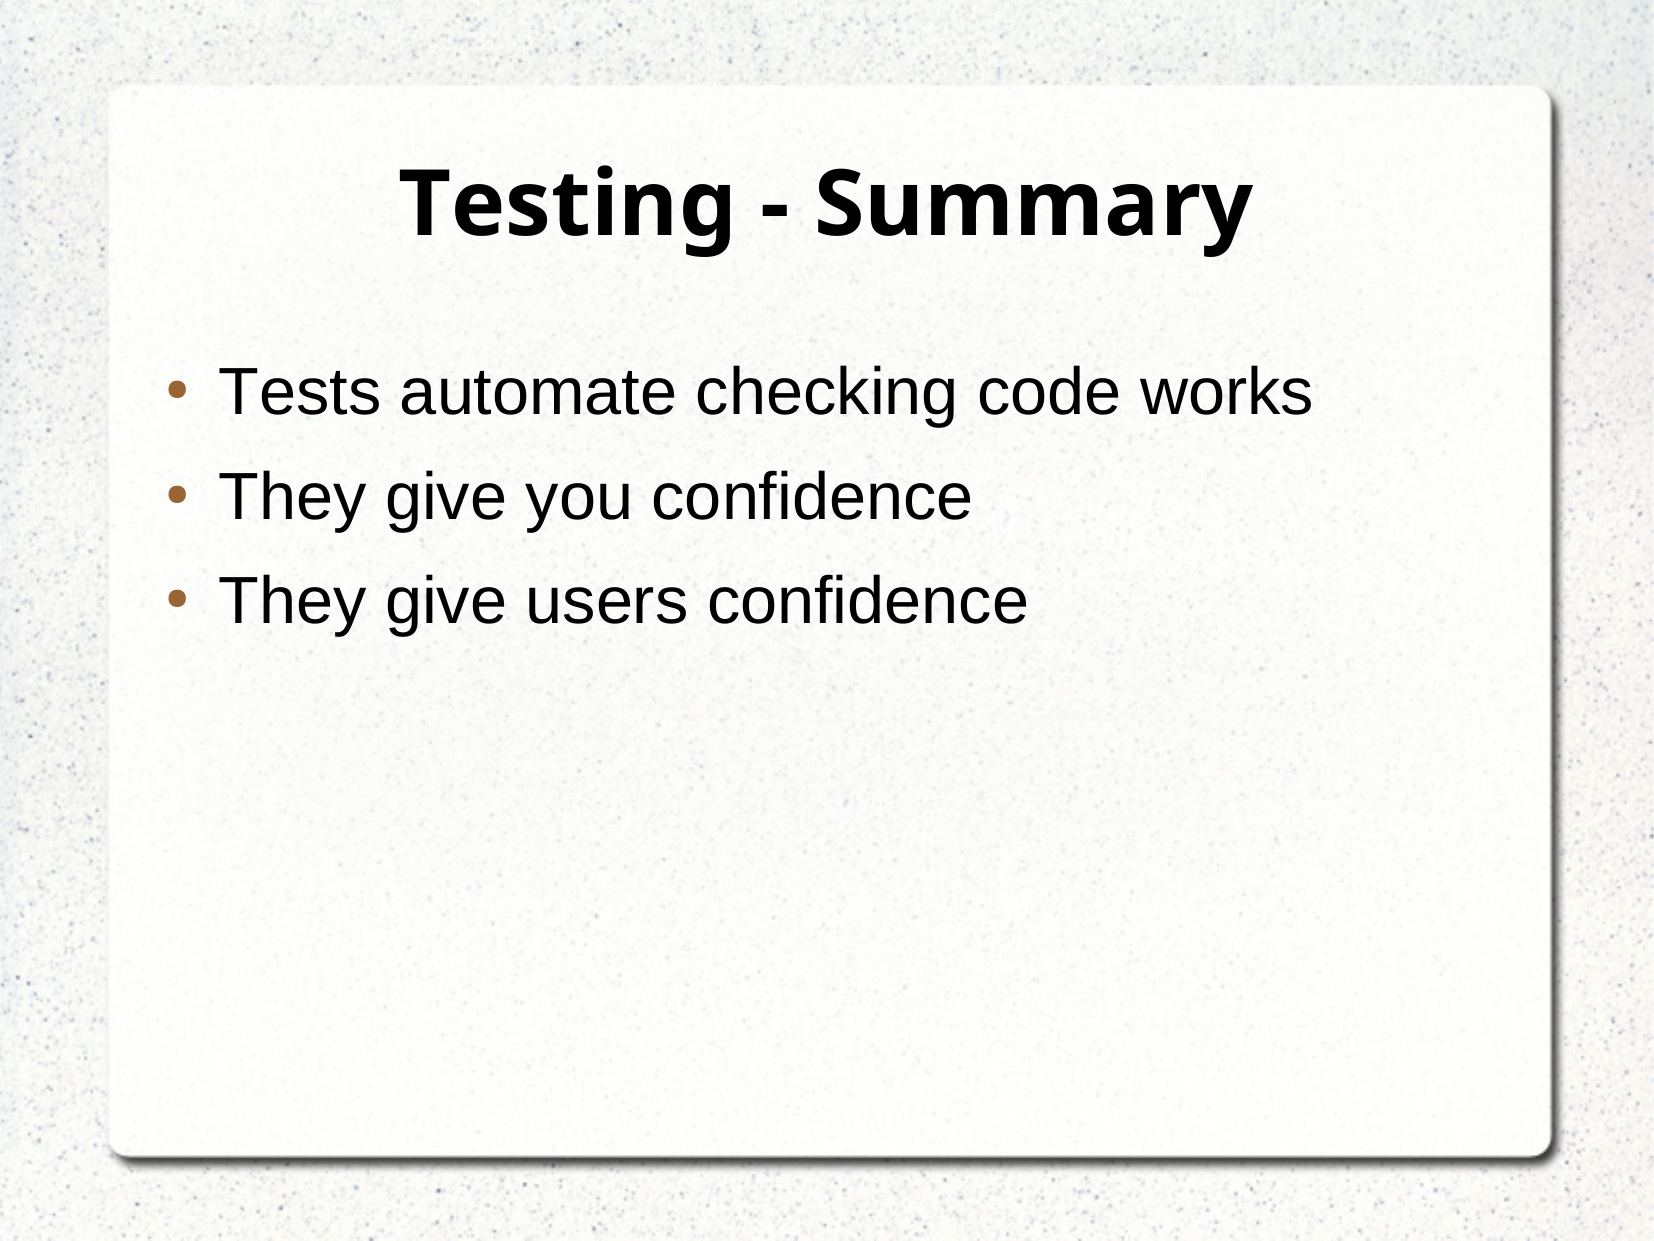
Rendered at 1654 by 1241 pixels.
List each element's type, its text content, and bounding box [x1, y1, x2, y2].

list Tests automate checking code works They give you confidence They give users confidence [147, 354, 1506, 990]
picture [0, 0, 1654, 1241]
title Testing - Summary [118, 96, 1536, 304]
